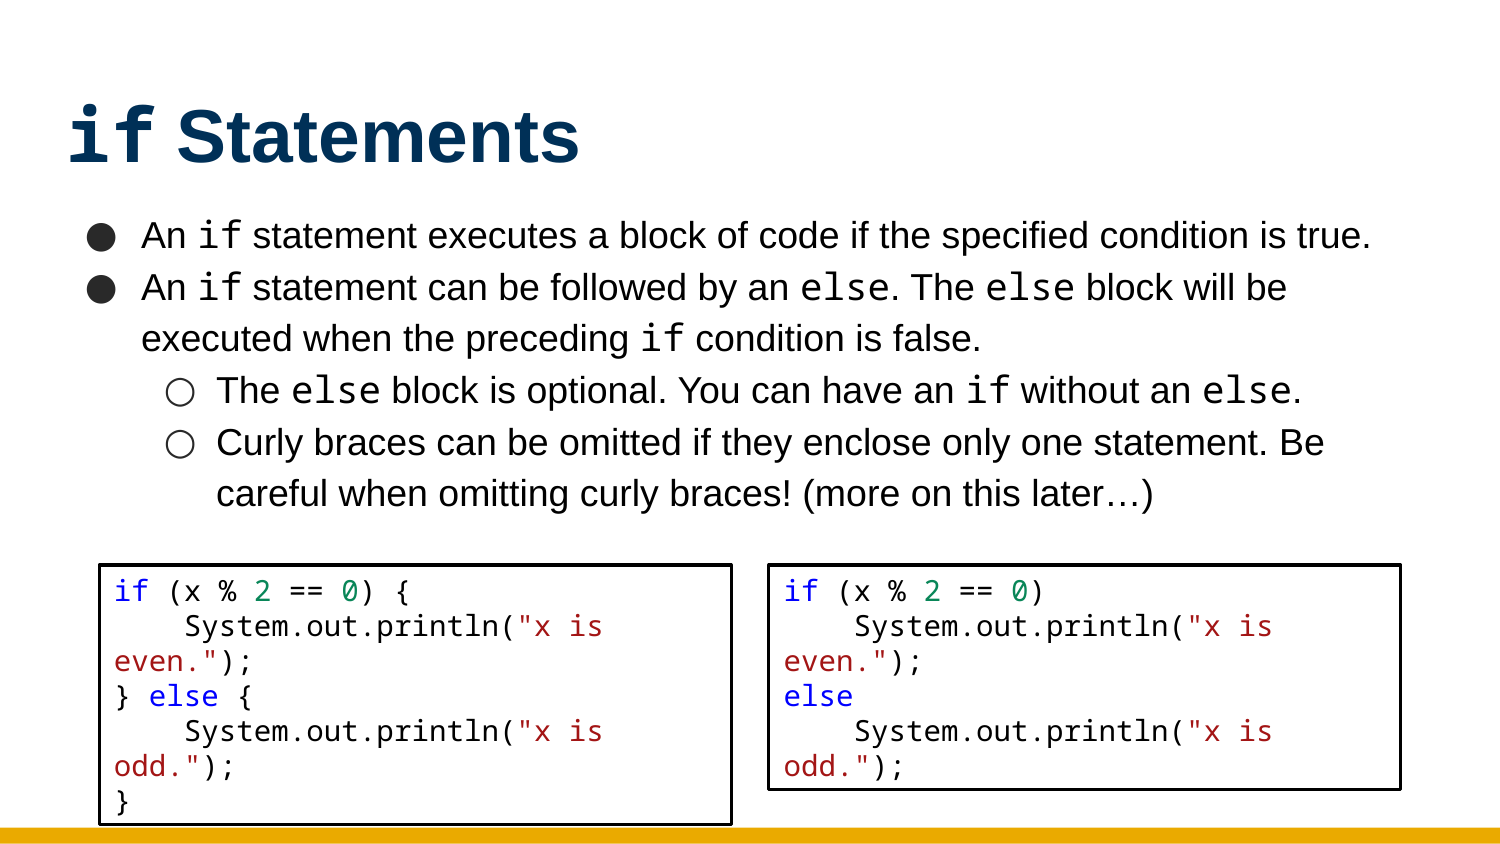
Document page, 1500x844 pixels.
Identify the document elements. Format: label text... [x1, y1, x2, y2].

text_box An if statement executes a block of code if the specified condition is true. An if statement can be followed by an else. The else block will be executed when the preceding if condition is false. The else block is optional. You can have an if without an else. Curly braces can be omitted if they enclose only one statement. Be careful when omitting curly braces! (more on this later…) [51, 189, 1449, 802]
text_box if (x % 2 == 0) { System.out.println("x is even."); } else { System.out.println("x is odd."); } [99, 564, 732, 825]
title if Statements [51, 72, 1449, 189]
text_box if (x % 2 == 0) System.out.println("x is even."); else System.out.println("x is odd."); [768, 564, 1401, 790]
